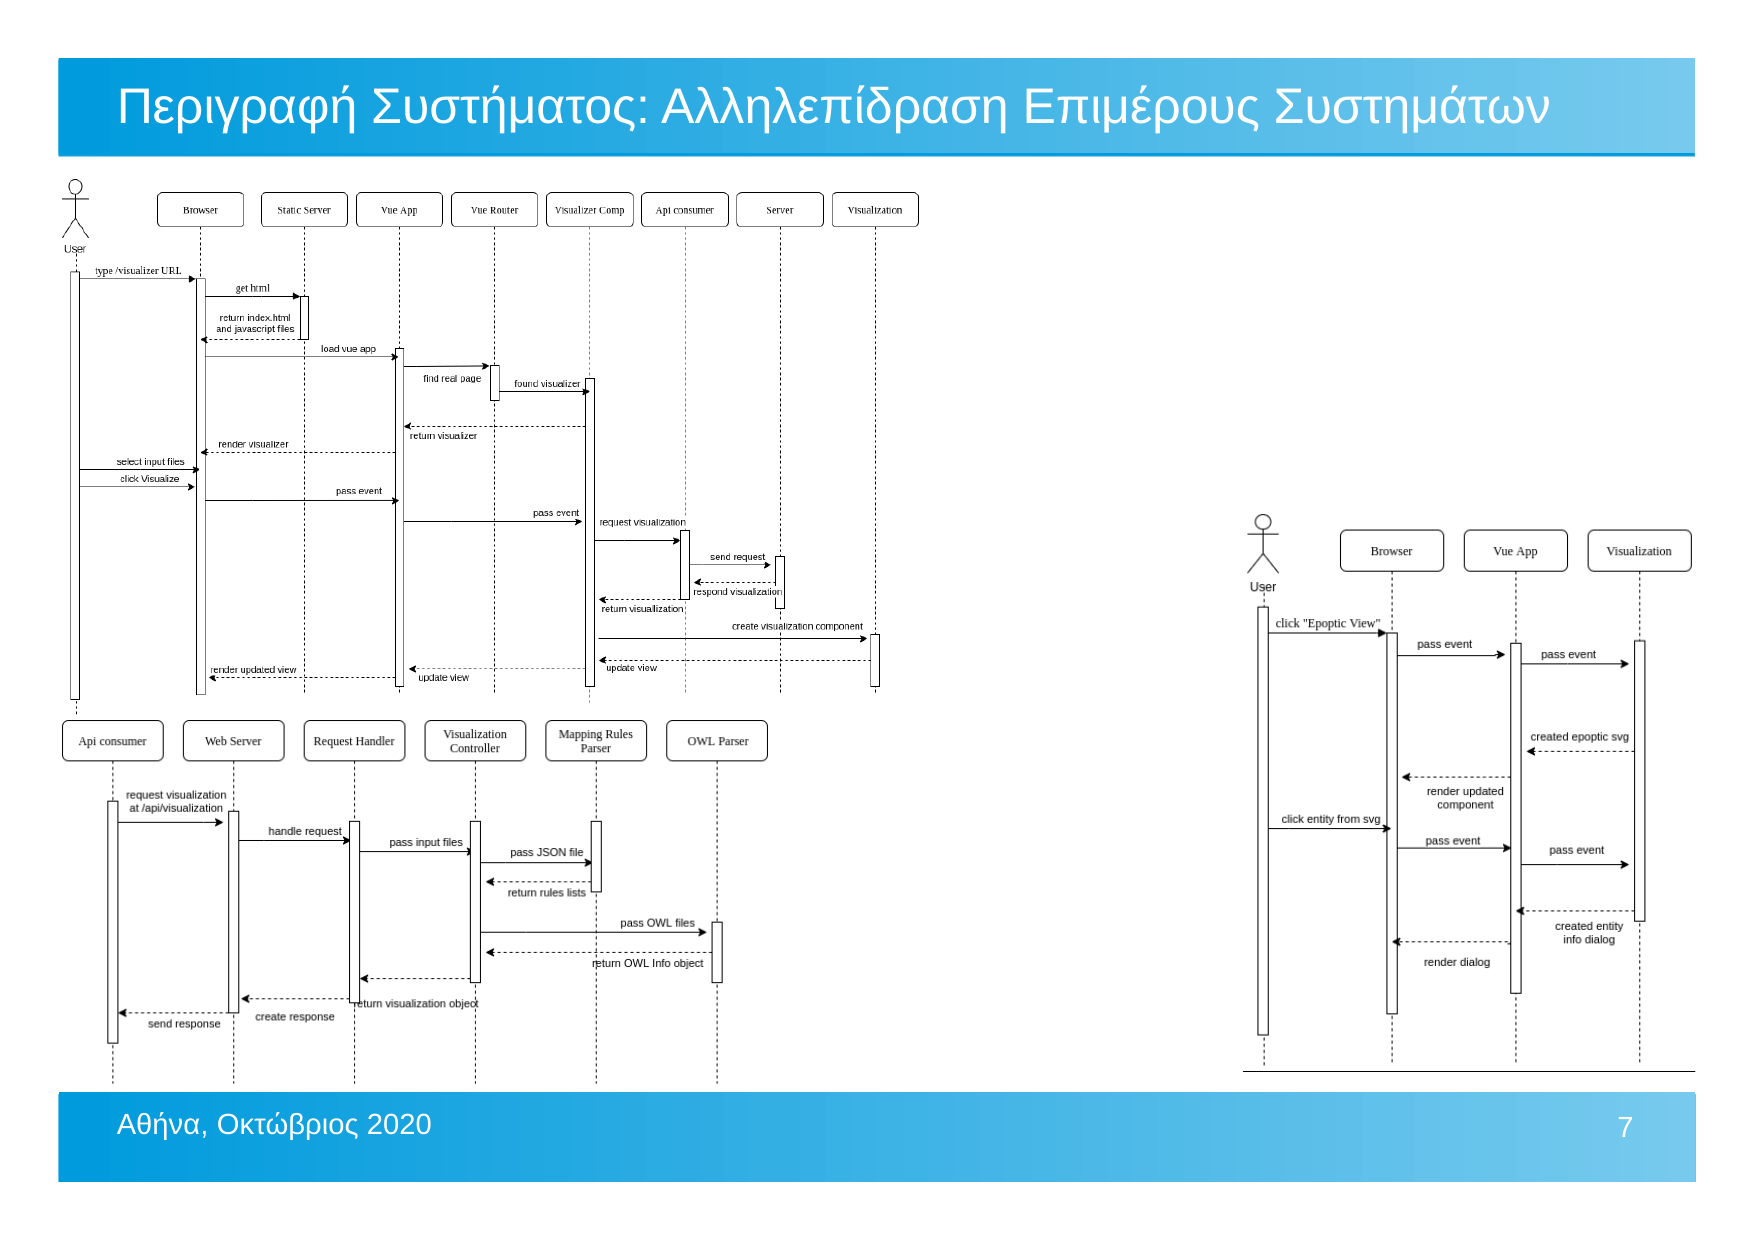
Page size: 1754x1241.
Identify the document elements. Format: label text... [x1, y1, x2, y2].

title Περιγραφή Συστήματος: Αλληλεπίδραση Επιμέρους Συστημάτων [116, 58, 1637, 154]
picture [58, 175, 922, 1088]
picture [1243, 510, 1696, 1072]
